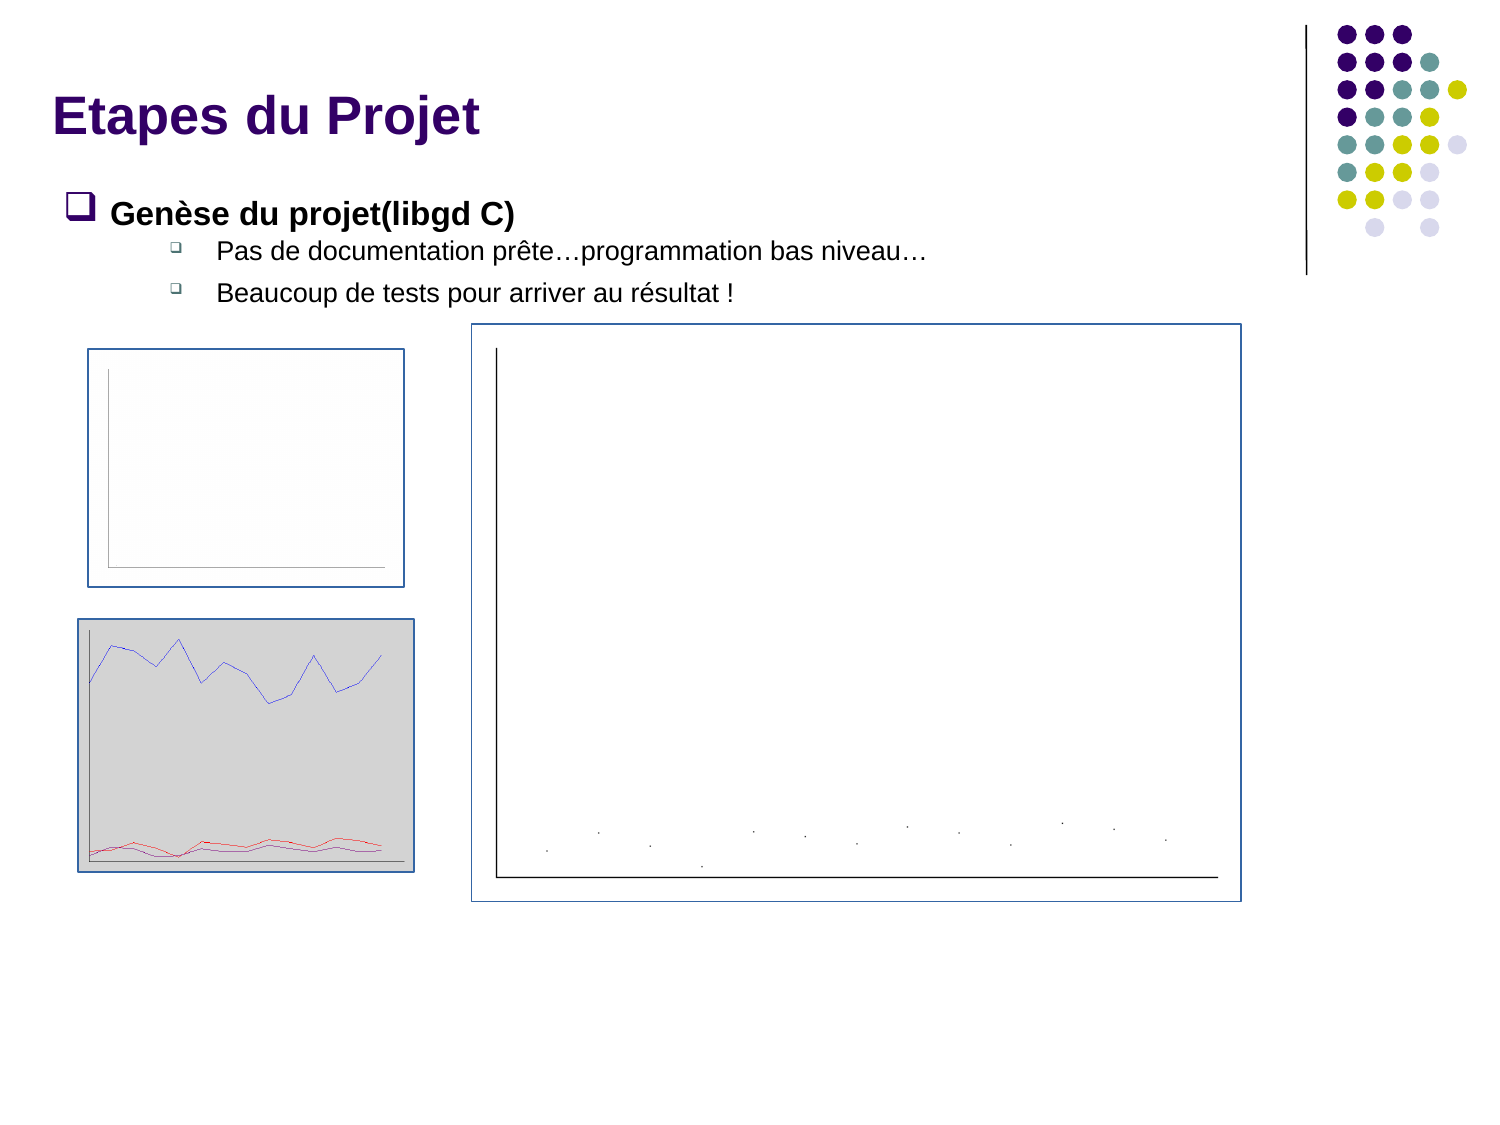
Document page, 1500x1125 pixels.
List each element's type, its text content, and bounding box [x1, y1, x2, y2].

text_box Genèse du projet(libgd C) Pas de documentation prête…programmation bas niveau… Beaucoup de tests pour arriver au résultat ! [41, 184, 1301, 303]
picture [472, 324, 1241, 901]
picture [88, 349, 404, 587]
text_box Etapes du Projet [37, 54, 1301, 154]
picture [78, 620, 414, 872]
